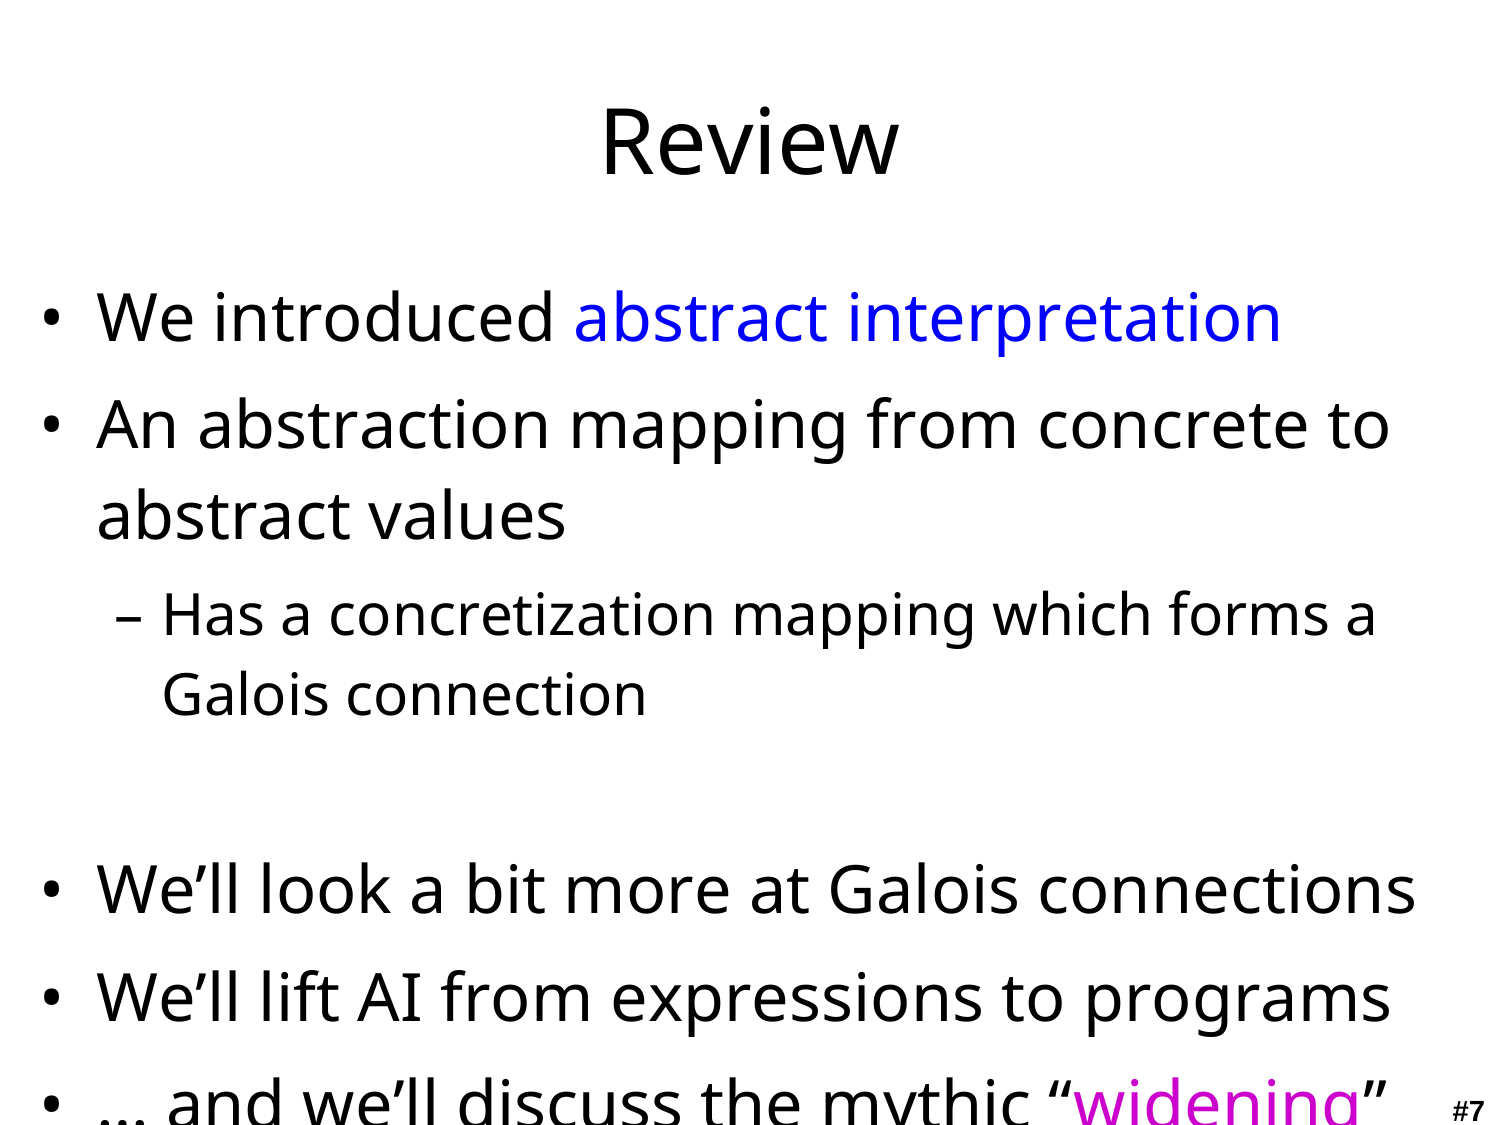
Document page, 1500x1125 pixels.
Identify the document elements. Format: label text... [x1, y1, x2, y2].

list We introduced abstract interpretation An abstraction mapping from concrete to abstract values Has a concretization mapping which forms a Galois connection We’ll look a bit more at Galois connections We’ll lift AI from expressions to programs … and we’ll discuss the mythic “widening” [24, 262, 1476, 1101]
title Review [24, 45, 1476, 233]
